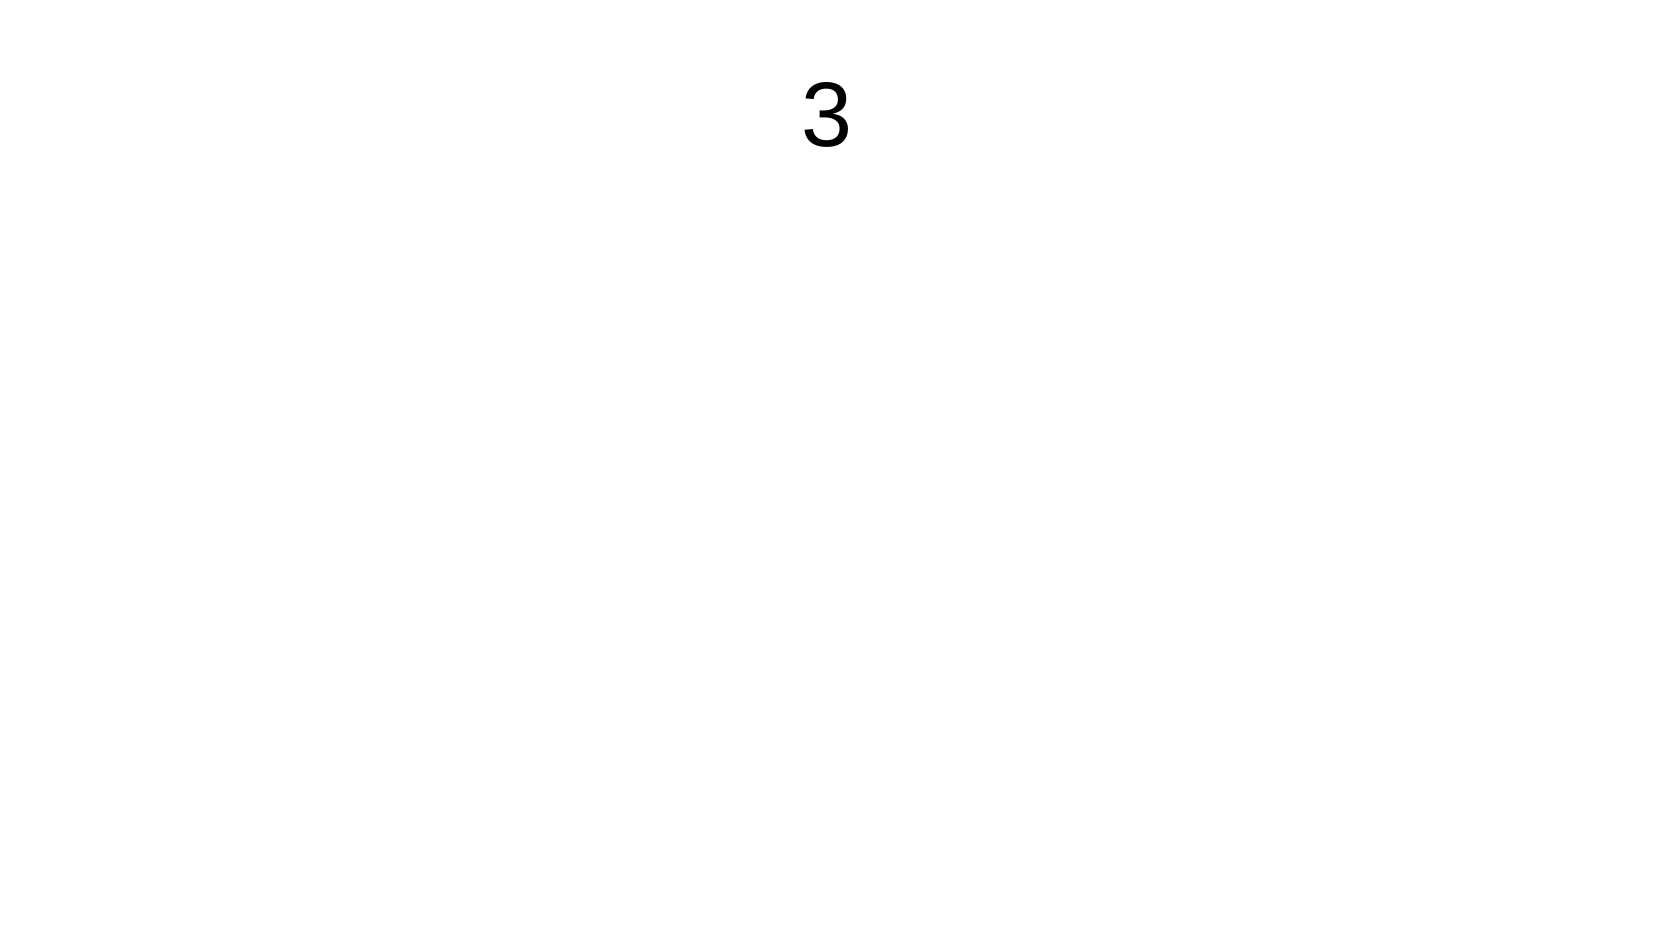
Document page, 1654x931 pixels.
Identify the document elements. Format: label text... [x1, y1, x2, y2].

title 3 [82, 37, 1571, 193]
